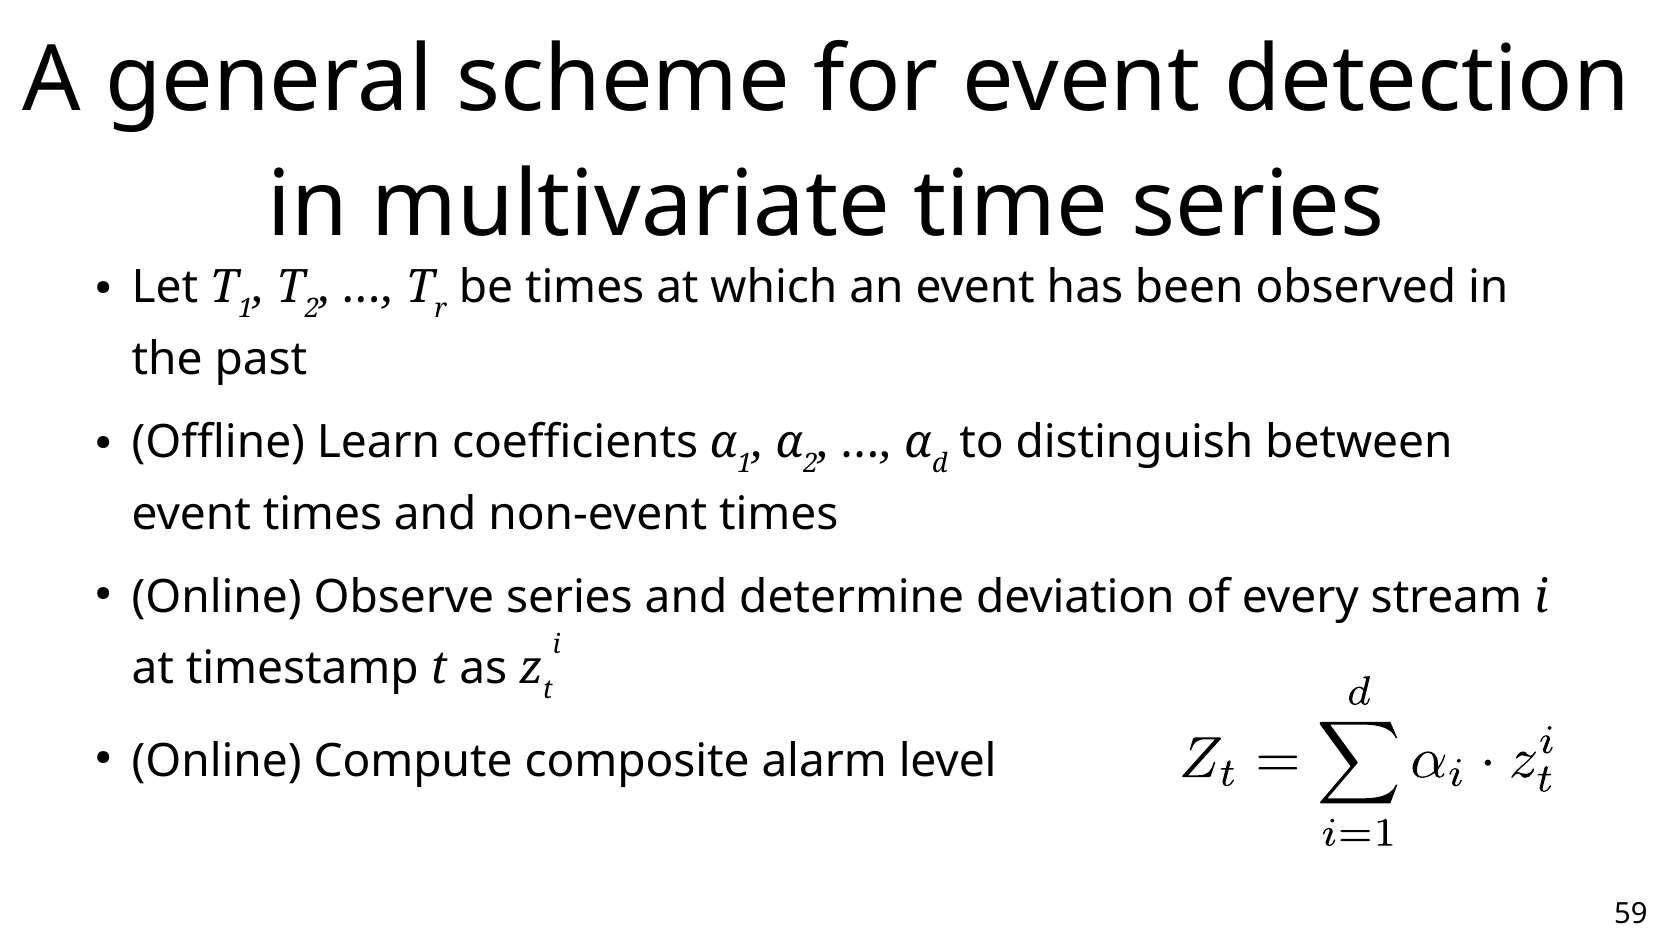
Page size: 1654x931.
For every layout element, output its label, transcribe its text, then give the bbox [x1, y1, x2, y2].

list Let T1, T2, …, Tr be times at which an event has been observed in the past (Offline) Learn coefficients α1, α2, …, αd to distinguish between event times and non-event times (Online) Observe series and determine deviation of every stream i at timestamp t as zti (Online) Compute composite alarm level [82, 253, 1571, 793]
title A general scheme for event detection in multivariate time series [12, 7, 1642, 268]
text_box [1178, 793, 1555, 847]
